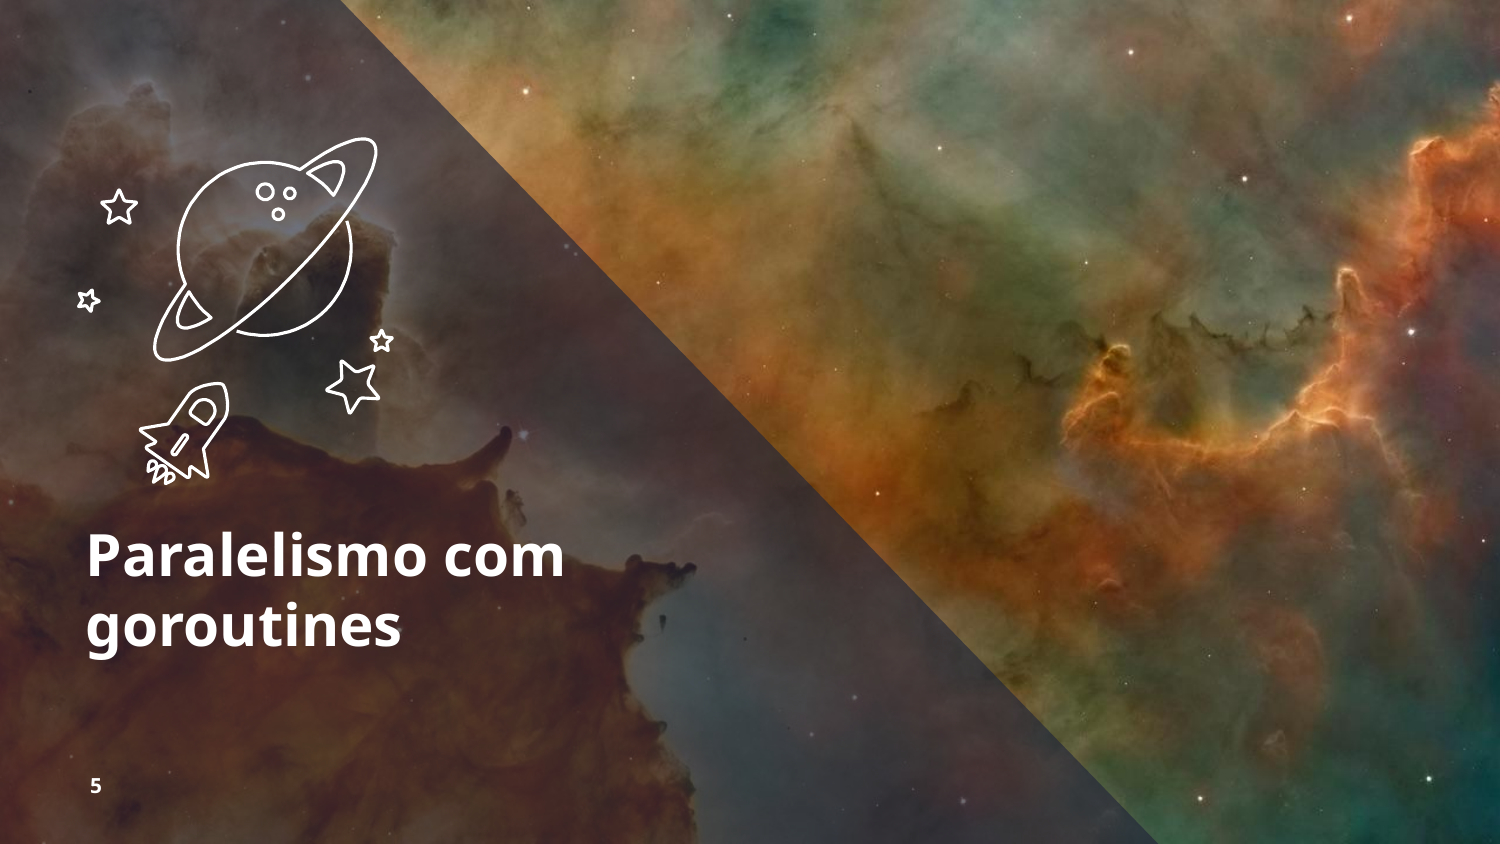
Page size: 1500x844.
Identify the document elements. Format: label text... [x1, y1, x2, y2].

slide_number <number> [75, 766, 165, 807]
picture [342, 0, 1500, 844]
title Paralelismo com goroutines [70, 483, 688, 674]
